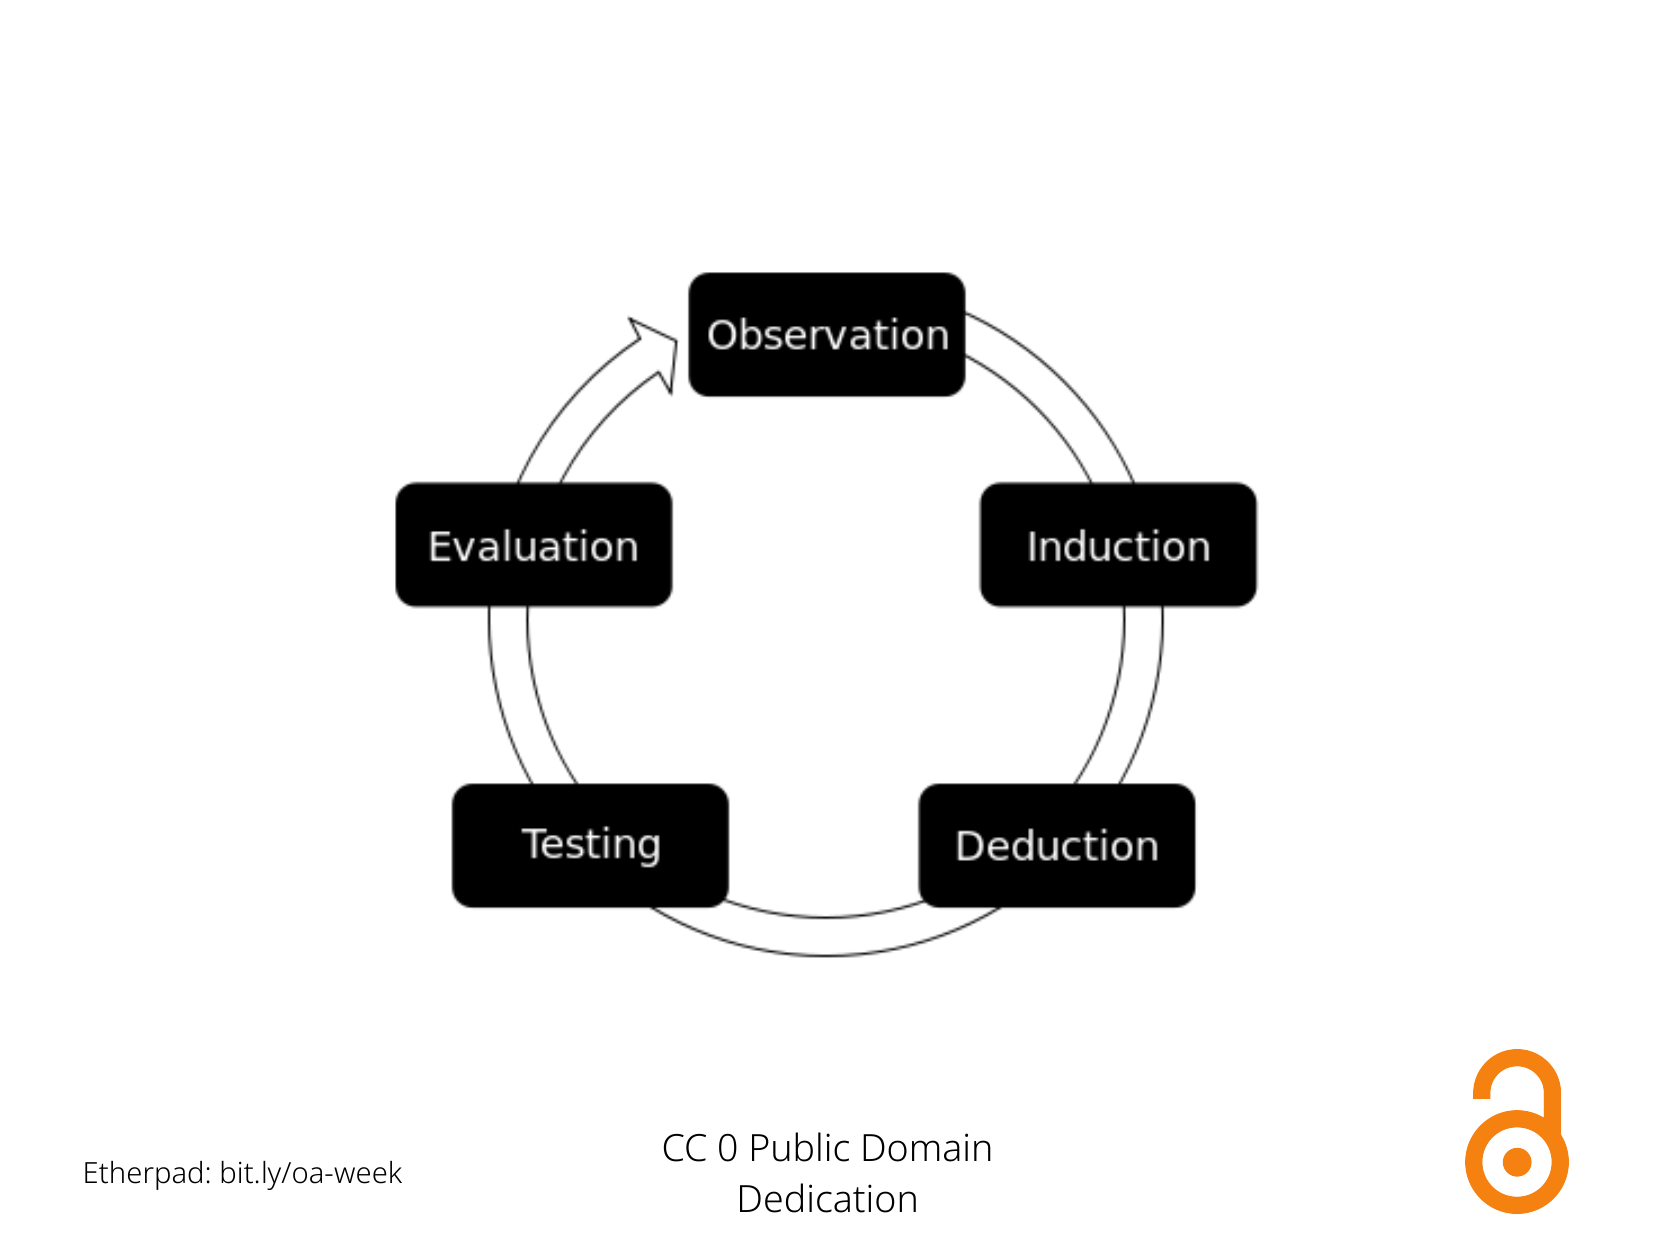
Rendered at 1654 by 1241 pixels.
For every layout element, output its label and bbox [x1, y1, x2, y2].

picture [376, 226, 1277, 1014]
picture [1463, 1047, 1571, 1216]
